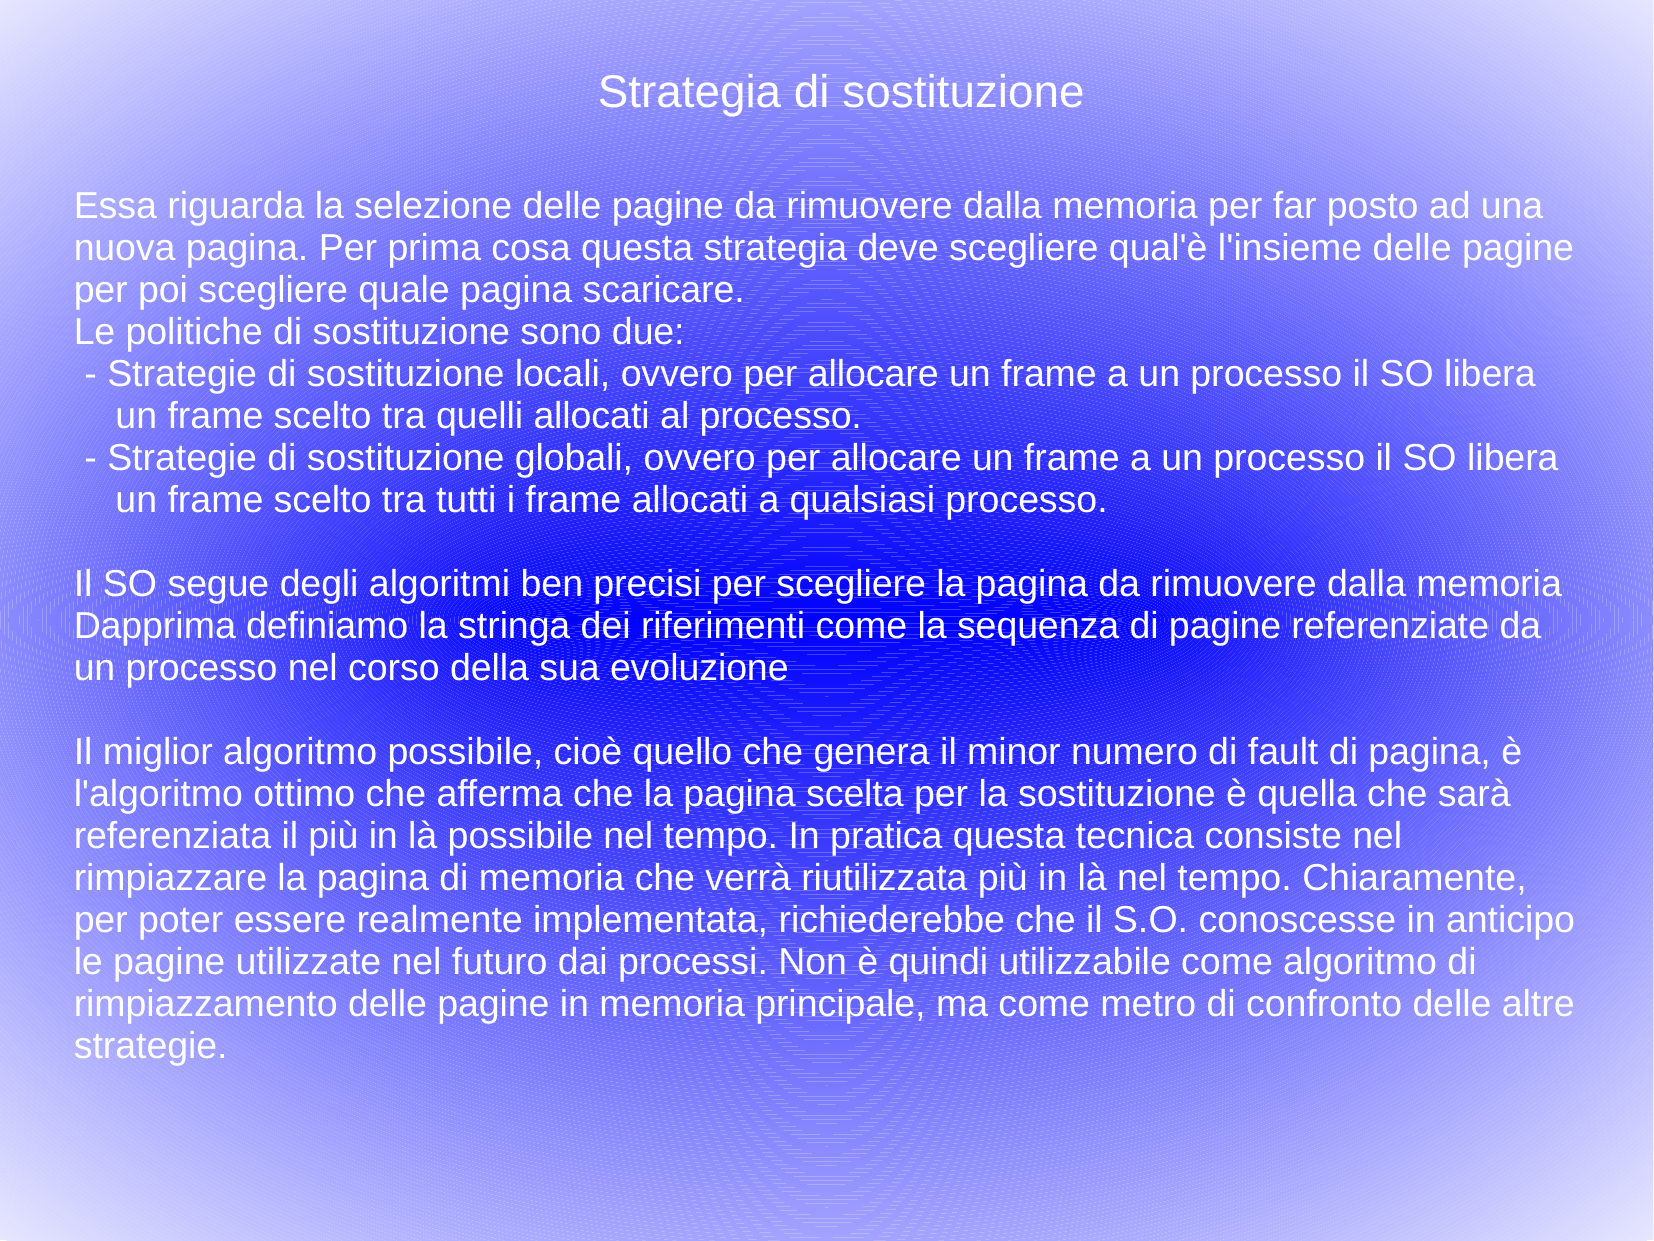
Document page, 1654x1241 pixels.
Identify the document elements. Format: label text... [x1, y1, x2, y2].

text_box Essa riguarda la selezione delle pagine da rimuovere dalla memoria per far posto ad una nuova pagina. Per prima cosa questa strategia deve scegliere qual'è l'insieme delle pagine per poi scegliere quale pagina scaricare. Le politiche di sostituzione sono due: - Strategie di sostituzione locali, ovvero per allocare un frame a un processo il SO libera un frame scelto tra quelli allocati al processo. - Strategie di sostituzione globali, ovvero per allocare un frame a un processo il SO libera un frame scelto tra tutti i frame allocati a qualsiasi processo. Il SO segue degli algoritmi ben precisi per scegliere la pagina da rimuovere dalla memoria Dapprima definiamo la stringa dei riferimenti come la sequenza di pagine referenziate da un processo nel corso della sua evoluzione Il miglior algoritmo possibile, cioè quello che genera il minor numero di fault di pagina, è l'algoritmo ottimo che afferma che la pagina scelta per la sostituzione è quella che sarà referenziata il più in là possibile nel tempo. In pratica questa tecnica consiste nel rimpiazzare la pagina di memoria che verrà riutilizzata più in là nel tempo. Chiaramente, per poter essere realmente implementata, richiederebbe che il S.O. conoscesse in anticipo le pagine utilizzate nel futuro dai processi. Non è quindi utilizzabile come algoritmo di rimpiazzamento delle pagine in memoria principale, ma come metro di confronto delle altre strategie. [59, 177, 1595, 1075]
text_box Strategia di sostituzione [295, 59, 1388, 125]
